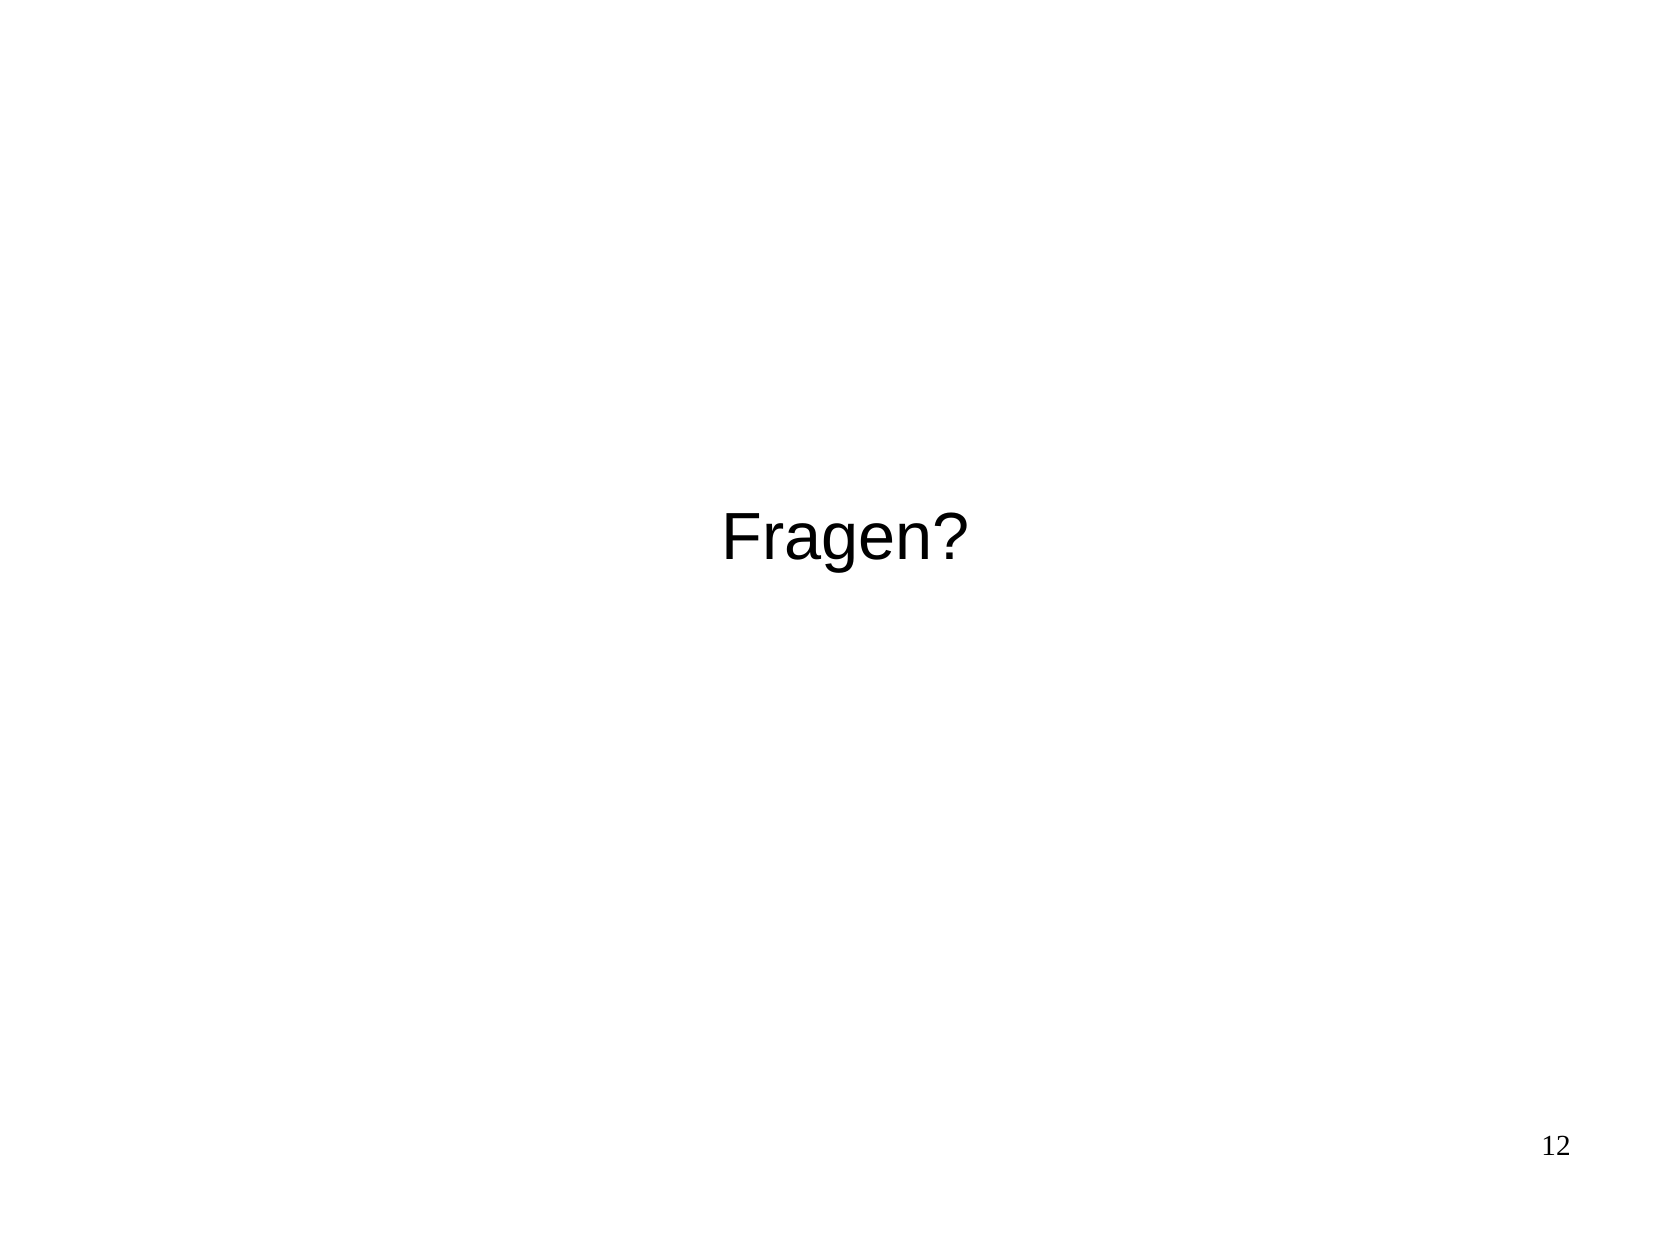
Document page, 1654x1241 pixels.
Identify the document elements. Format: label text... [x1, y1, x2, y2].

list Fragen? [82, 290, 1538, 1010]
